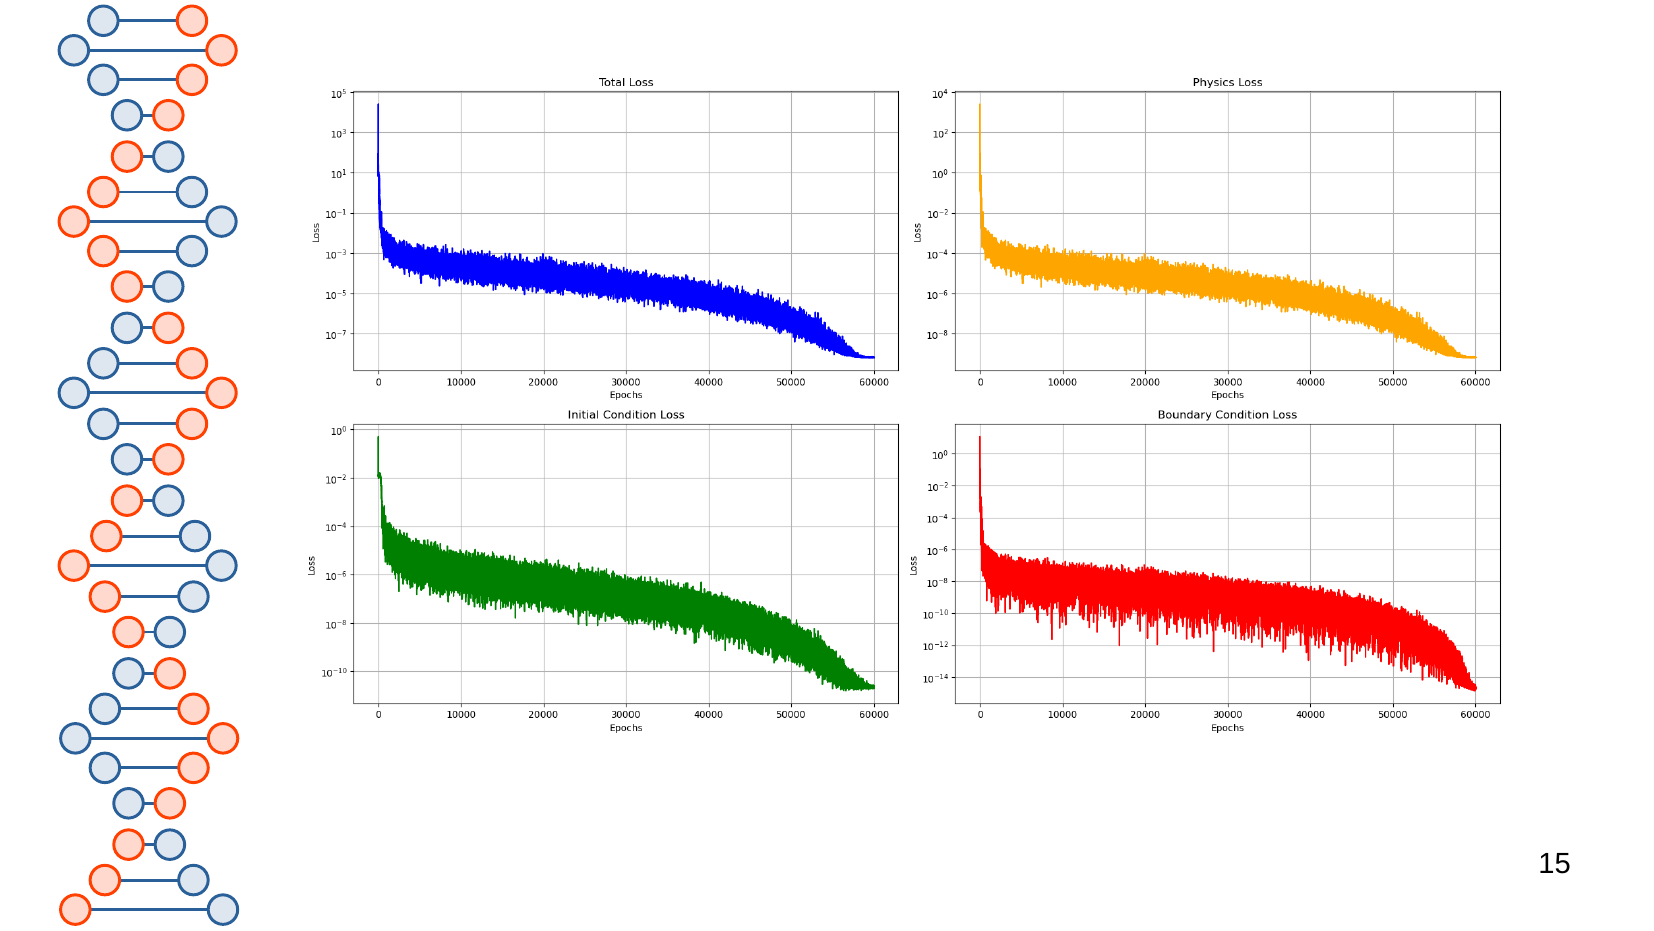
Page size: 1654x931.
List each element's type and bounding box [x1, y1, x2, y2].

picture [300, 71, 1506, 739]
